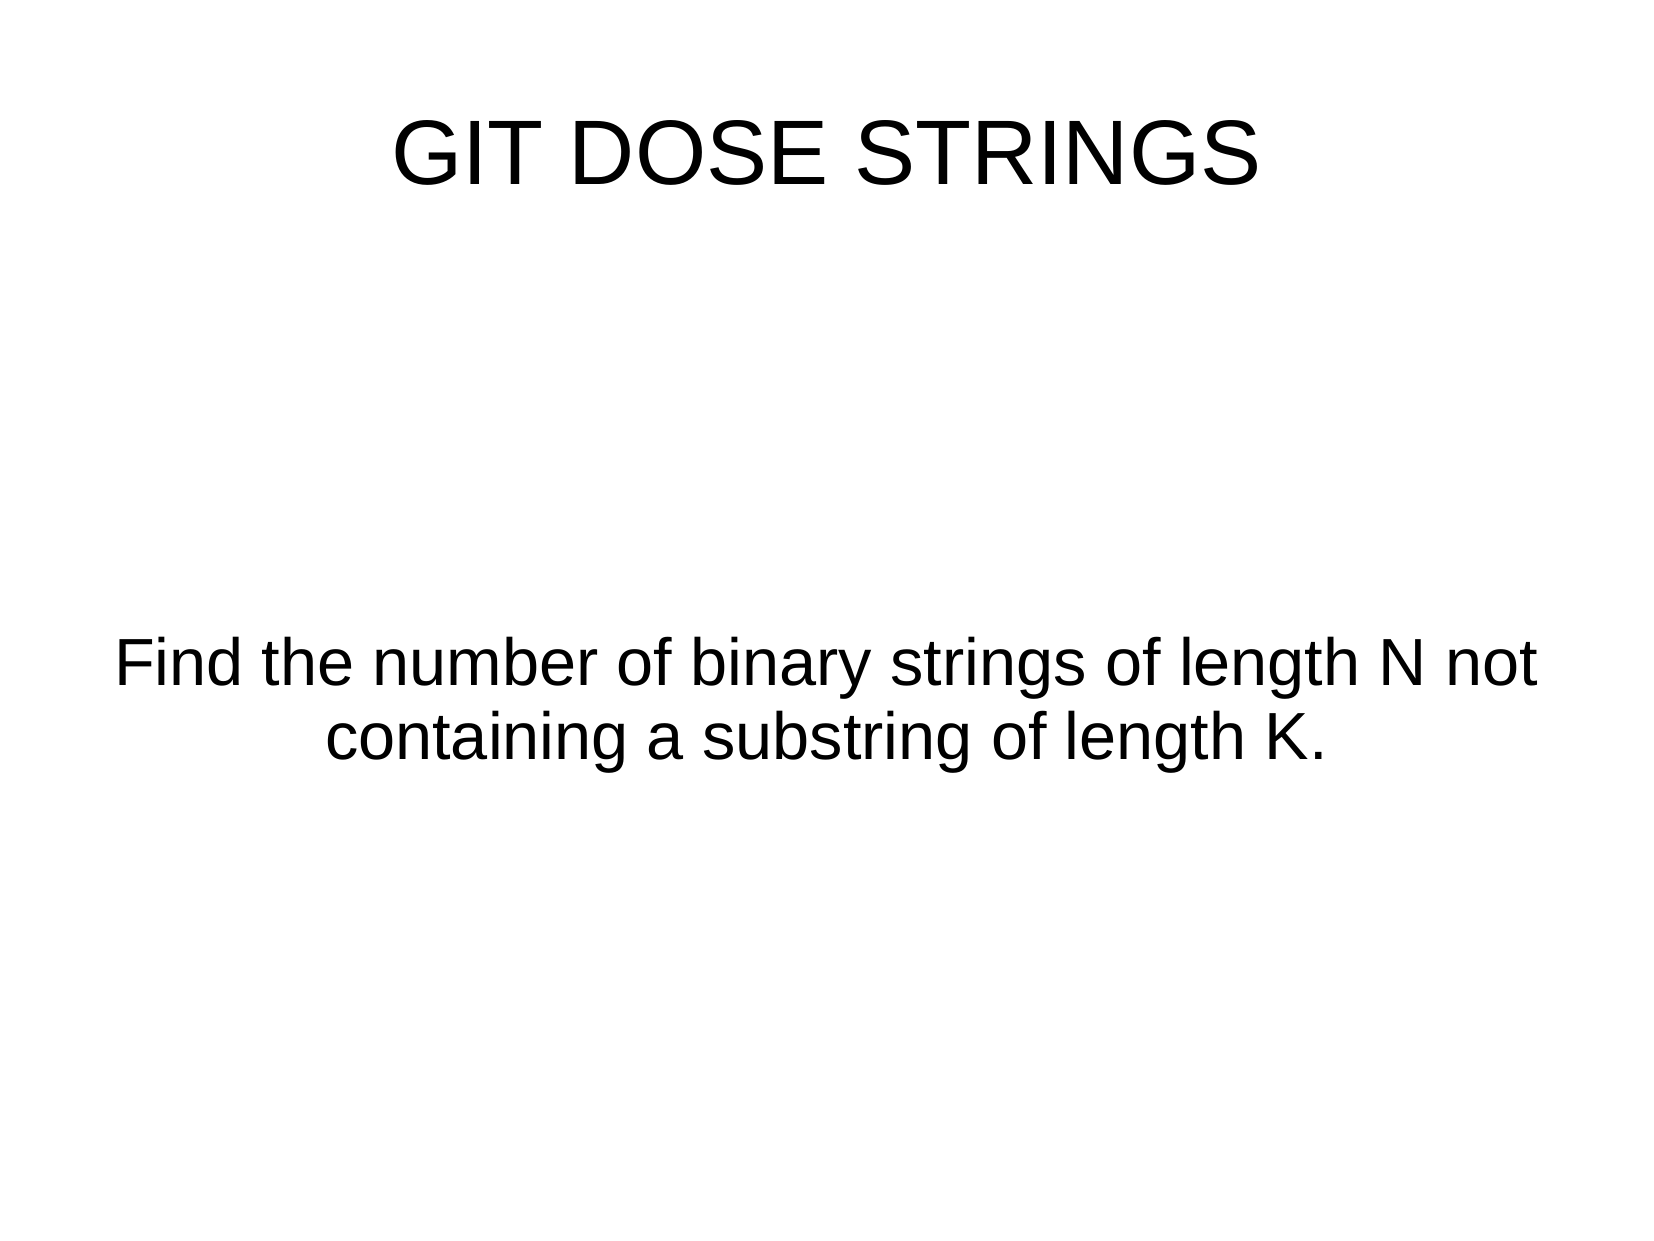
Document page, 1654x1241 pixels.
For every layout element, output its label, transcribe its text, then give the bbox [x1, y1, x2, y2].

subtitle Find the number of binary strings of length N not containing a substring of length K. [82, 297, 1571, 1102]
title GIT DOSE STRINGS [82, 56, 1571, 250]
